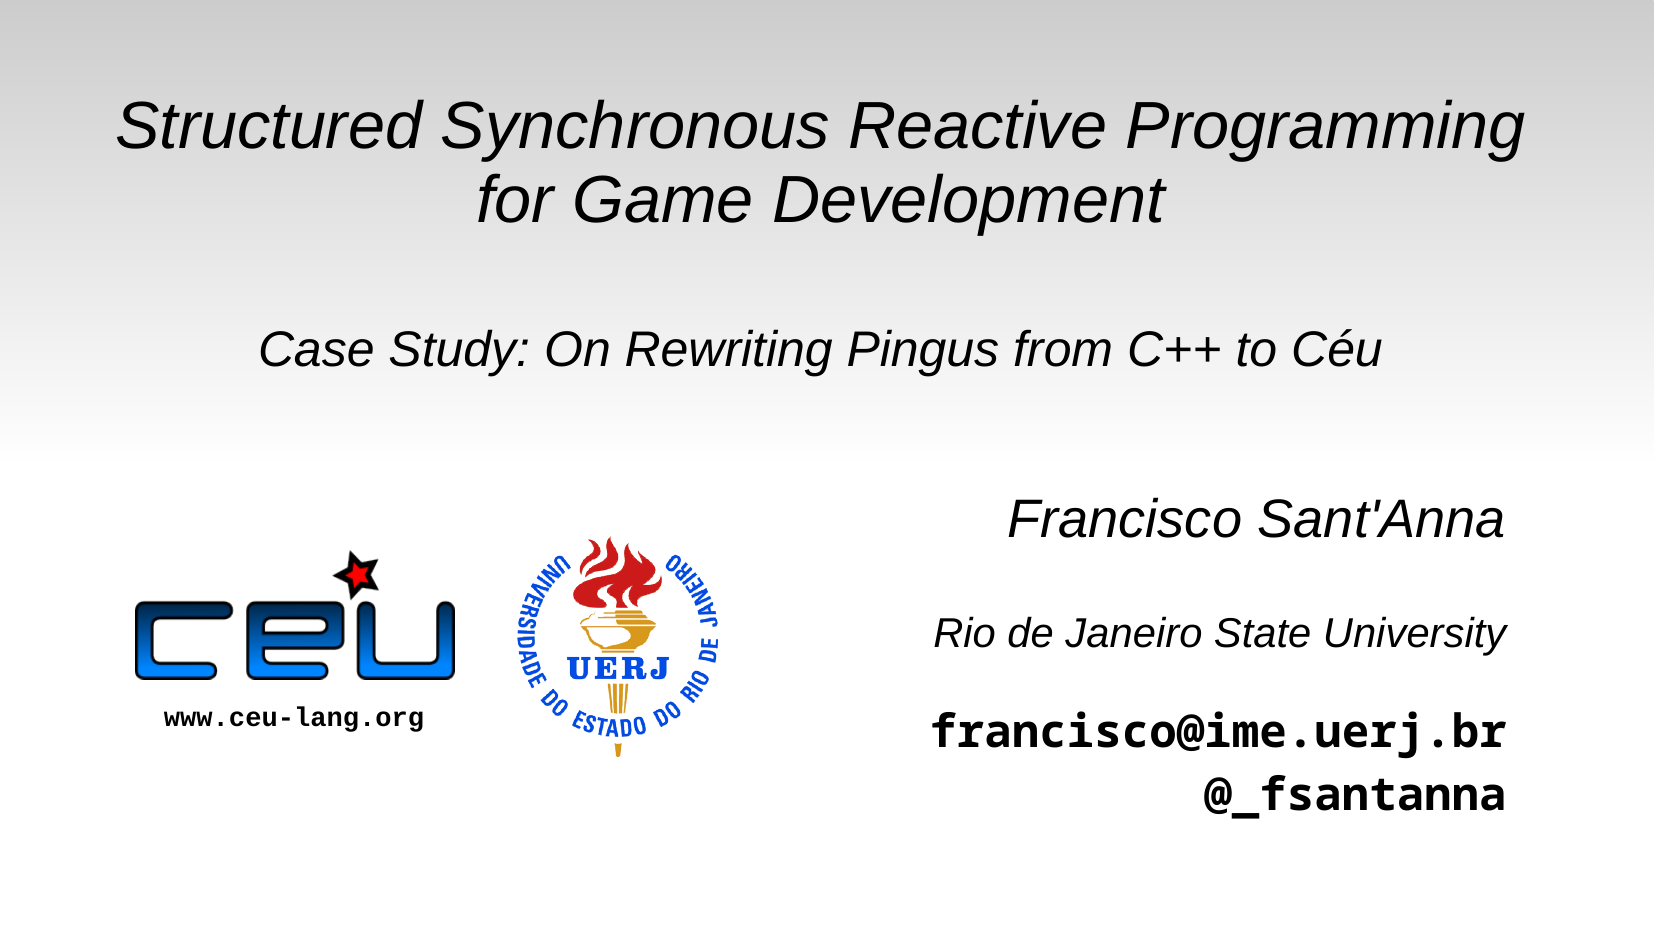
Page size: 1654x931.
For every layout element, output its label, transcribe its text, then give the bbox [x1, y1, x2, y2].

picture [517, 536, 718, 757]
picture [135, 550, 455, 680]
text_box www.ceu-lang.org [140, 696, 447, 772]
subtitle Structured Synchronous Reactive Programming for Game Development Case Study: On Rewriting Pingus from C++ to Céu [76, 57, 1565, 408]
text_box Francisco Sant'Anna Rio de Janeiro State University francisco@ime.uerj.br @_fsantanna [914, 481, 1531, 796]
